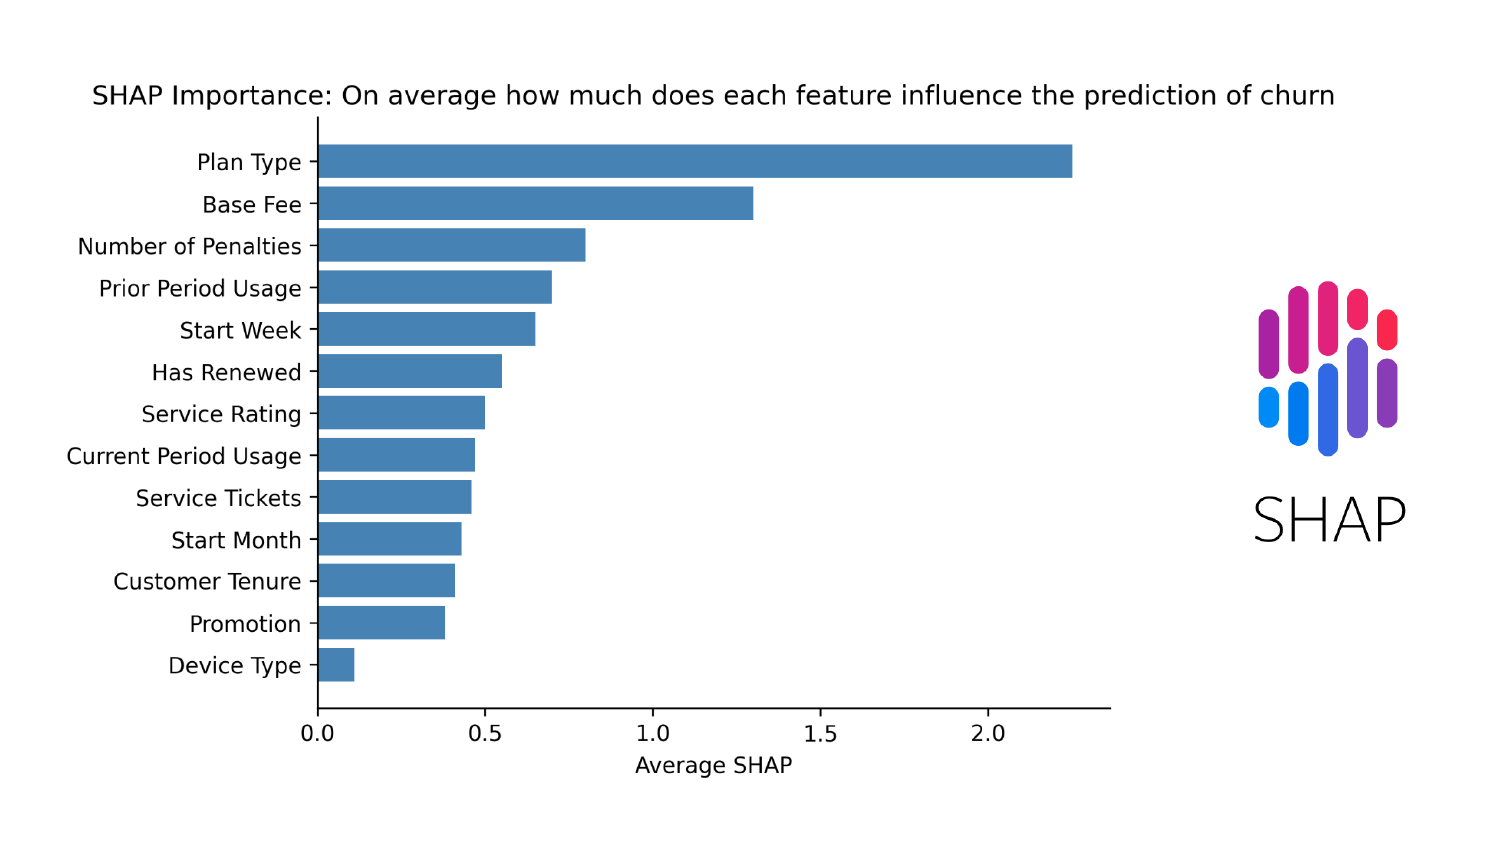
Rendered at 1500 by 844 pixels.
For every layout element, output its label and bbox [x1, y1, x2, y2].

picture [50, 68, 1452, 793]
